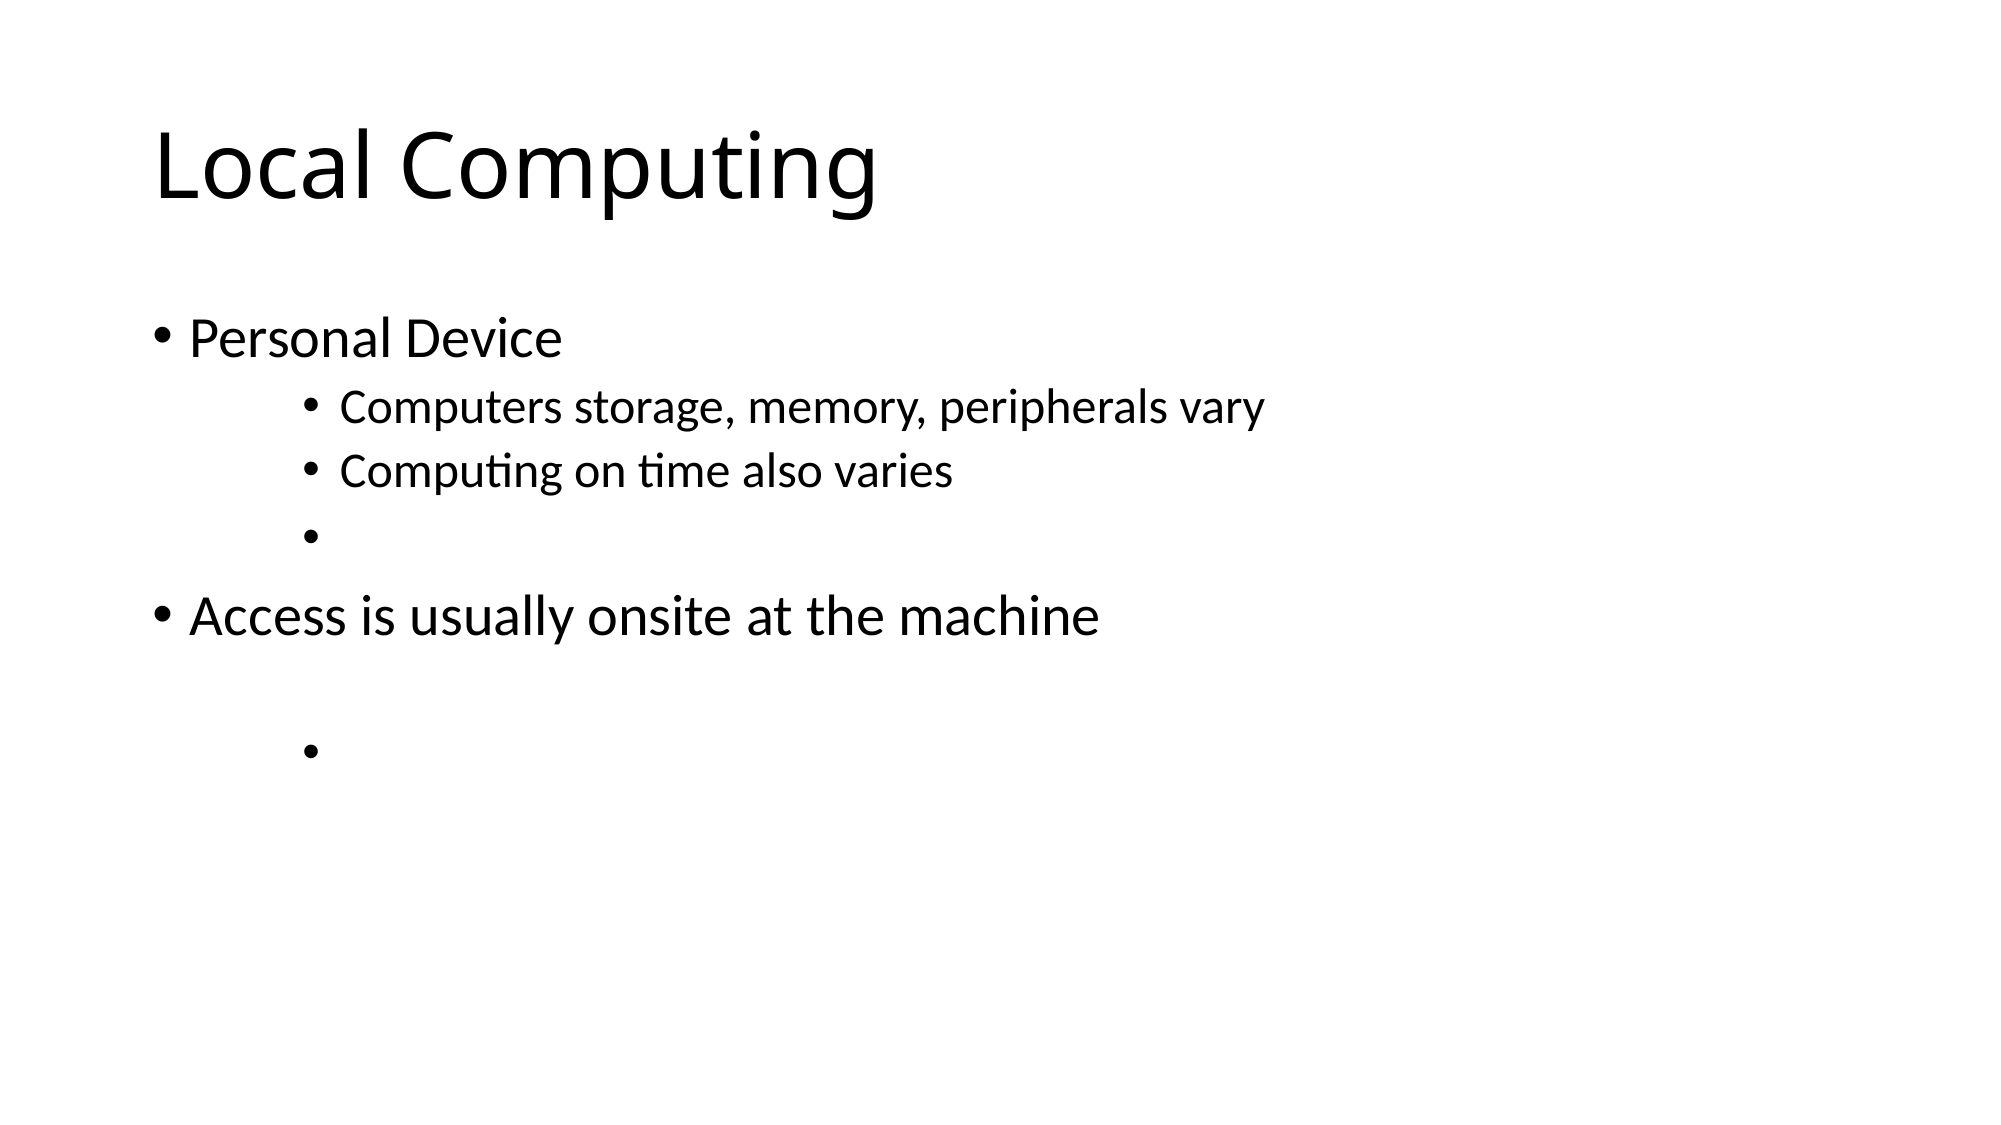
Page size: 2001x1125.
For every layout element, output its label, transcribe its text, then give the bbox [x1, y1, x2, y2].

title Local Computing [137, 59, 1863, 278]
list Personal Device Computers storage, memory, peripherals vary Computing on time also varies Access is usually onsite at the machine [137, 299, 1329, 1014]
